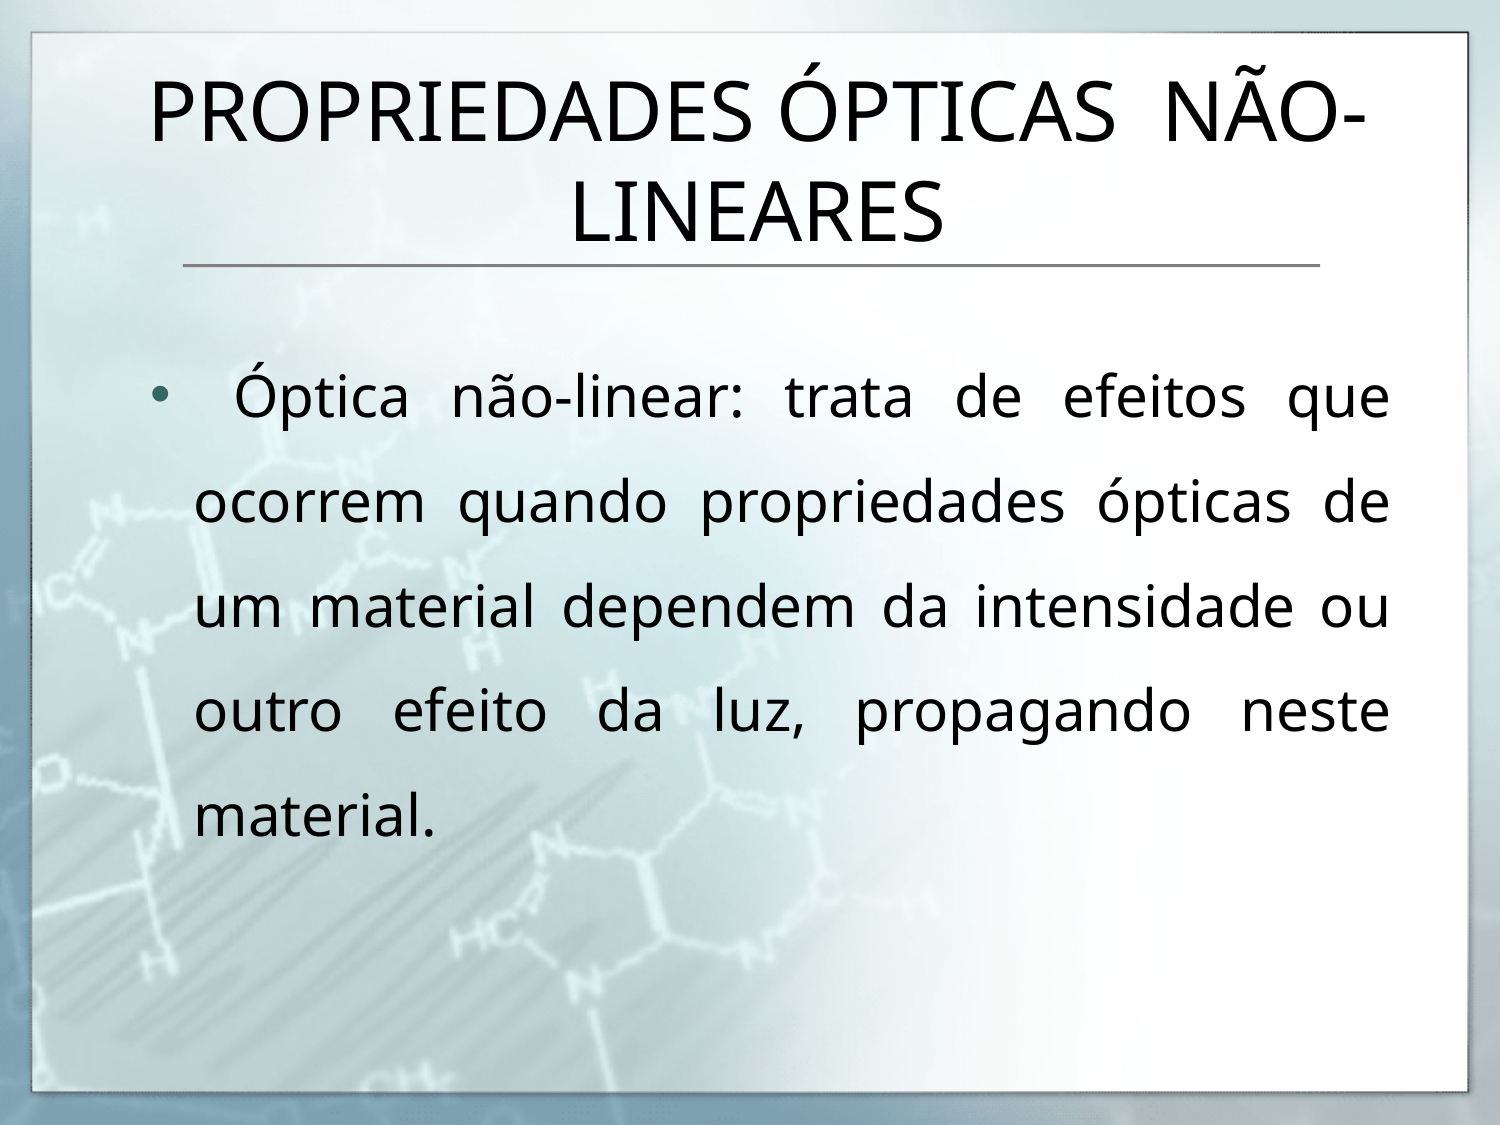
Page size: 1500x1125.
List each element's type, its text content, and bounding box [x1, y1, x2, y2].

text_box PROPRIEDADES ÓPTICAS NÃO- LINEARES [70, 58, 1446, 257]
text_box Óptica não-linear: trata de efeitos que ocorrem quando propriedades ópticas de um material dependem da intensidade ou outro efeito da luz, propagando neste material. [105, 316, 1407, 856]
picture [0, 0, 1500, 1125]
